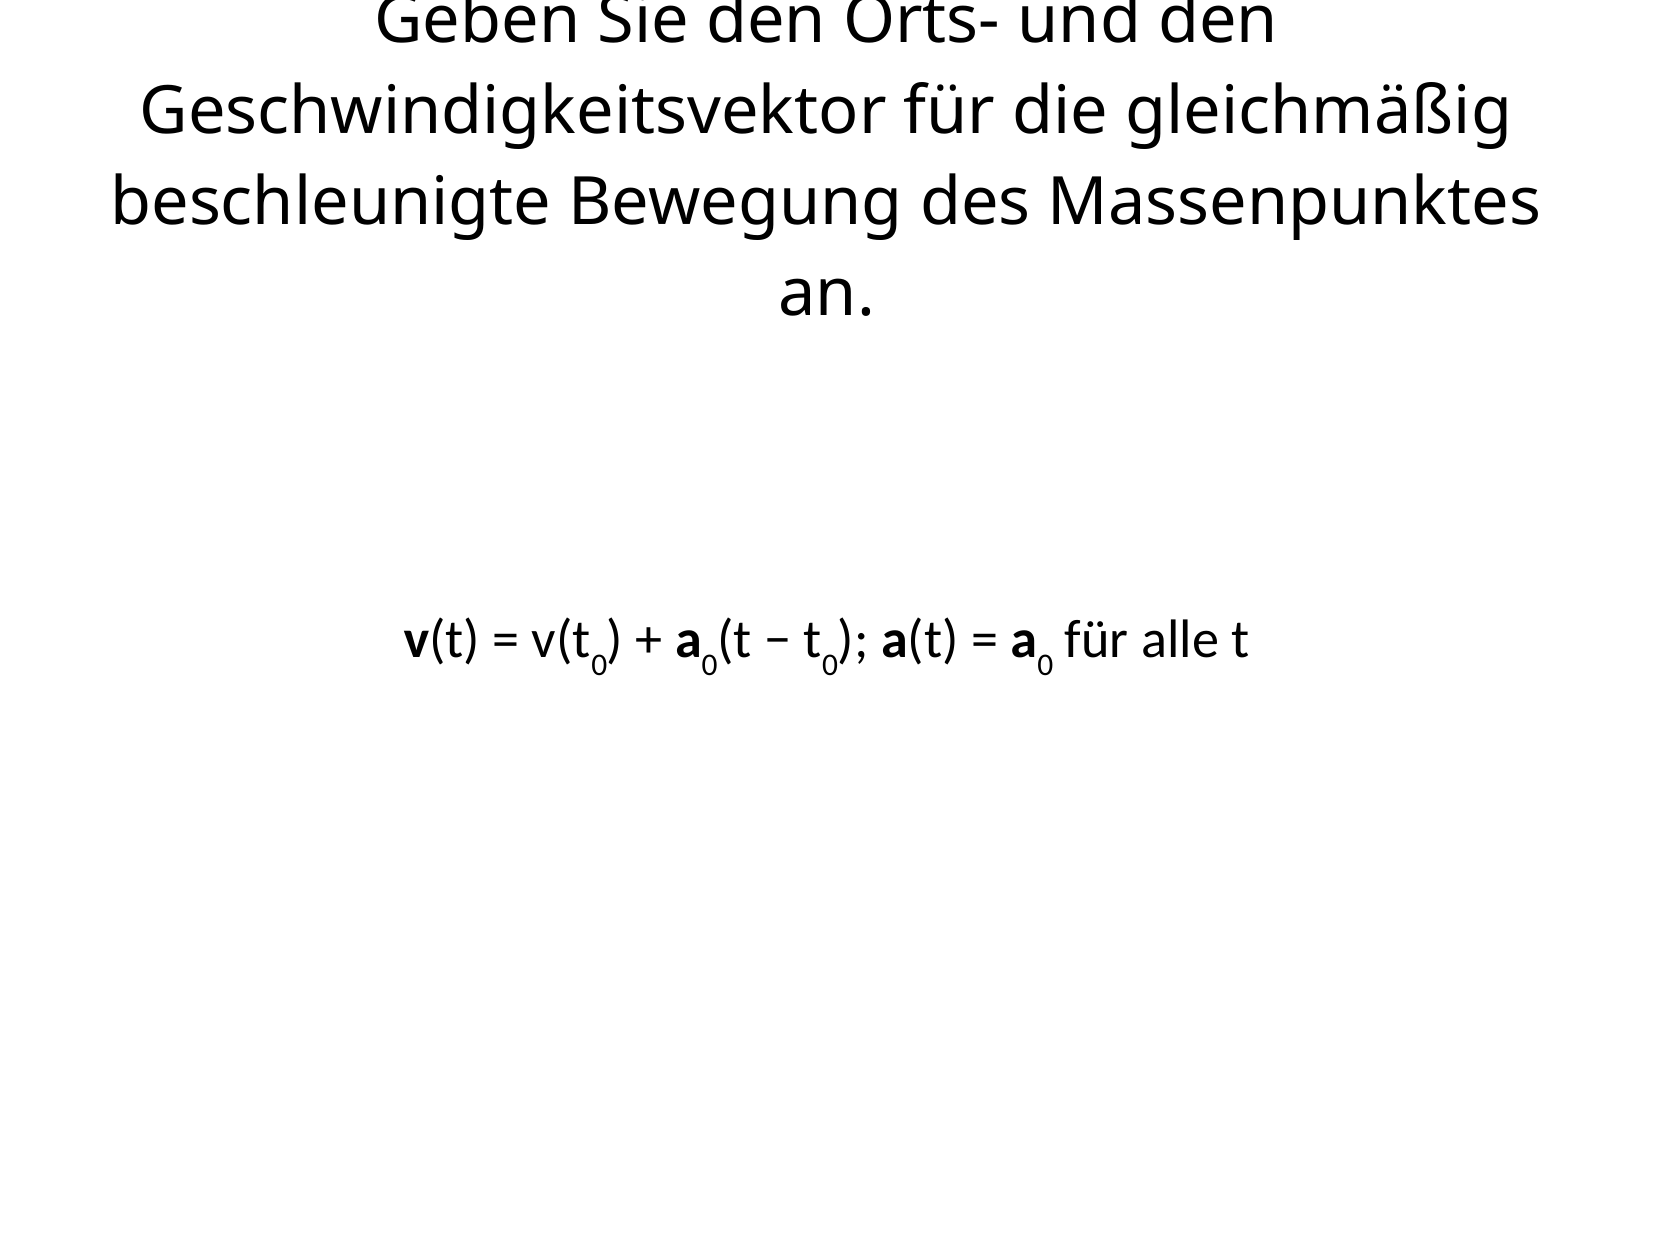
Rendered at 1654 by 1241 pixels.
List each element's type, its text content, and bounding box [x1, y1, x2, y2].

title Geben Sie den Orts- und den Geschwindigkeitsvektor für die gleichmäßig beschleunigte Bewegung des Massenpunktes an. [82, 19, 1571, 287]
subtitle v(t) = v(t0) + a0(t − t0); a(t) = a0 für alle t [82, 290, 1571, 1010]
